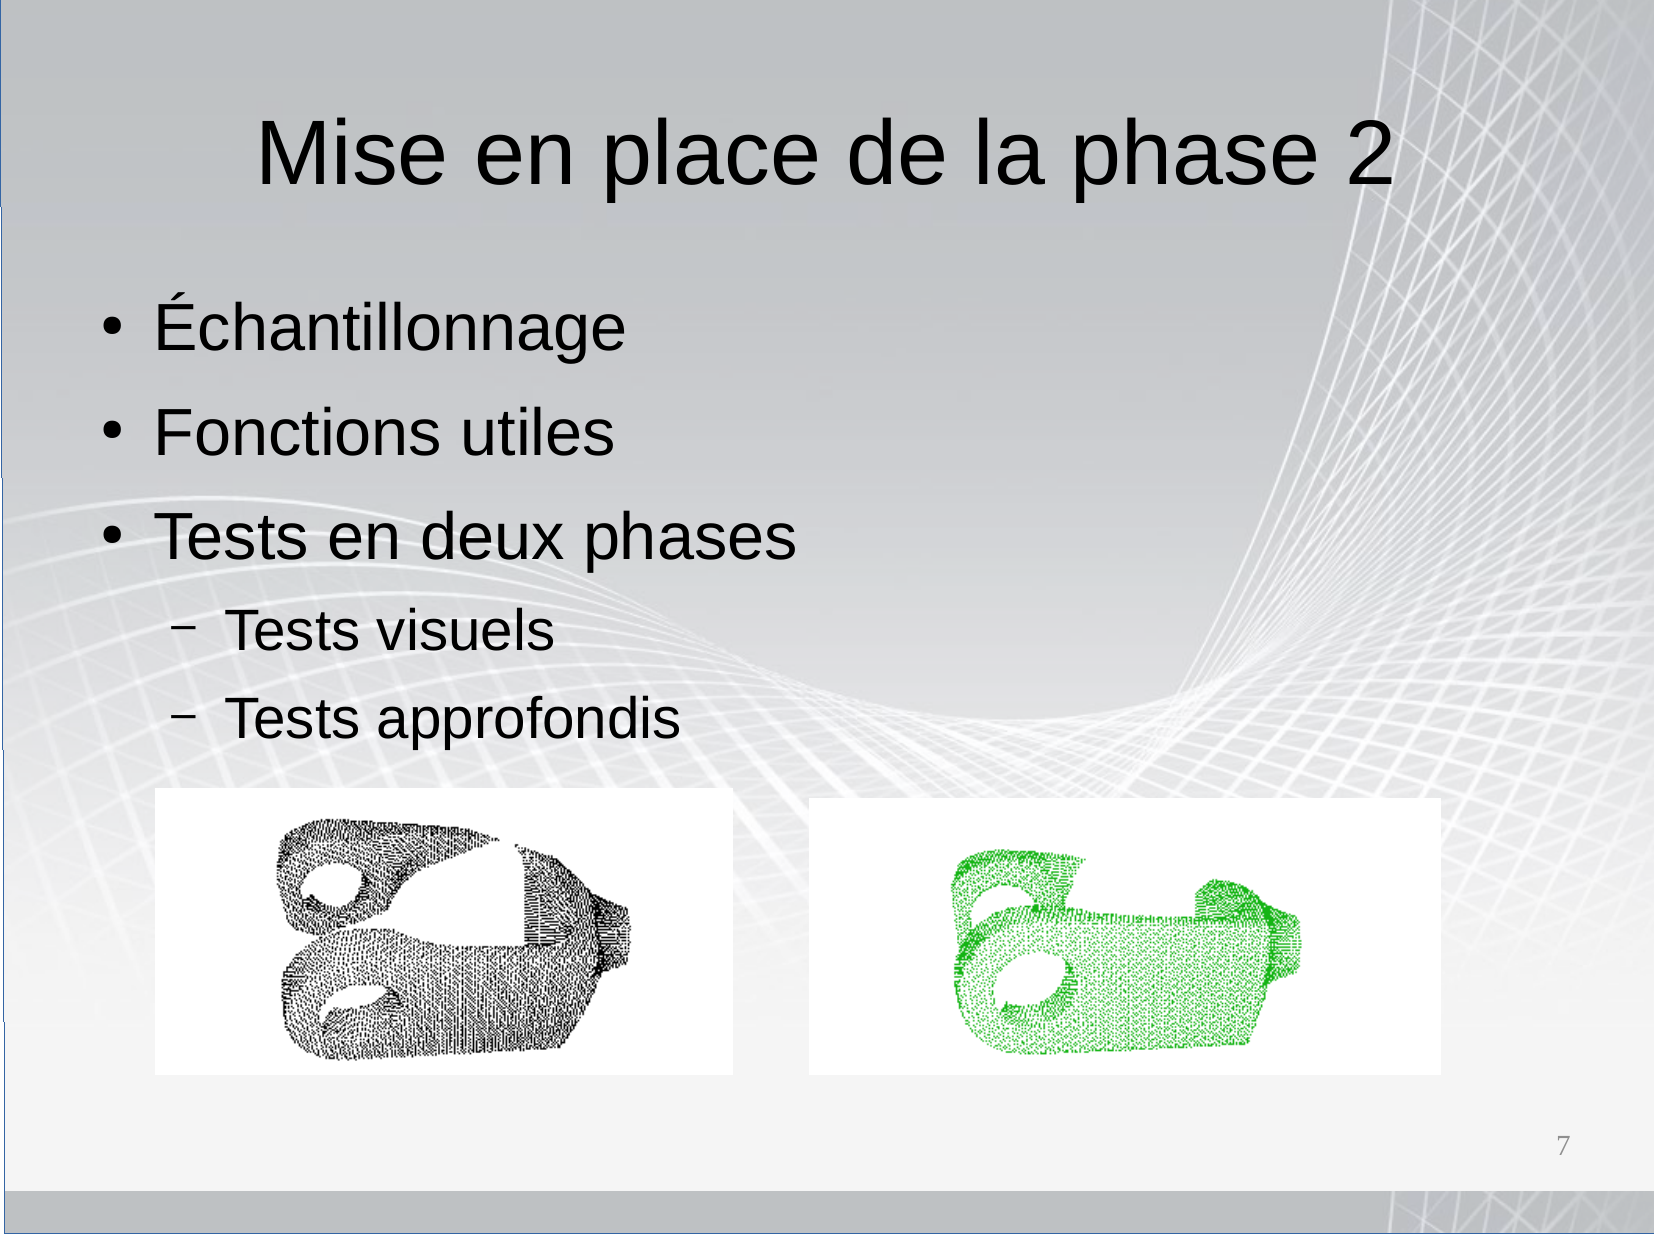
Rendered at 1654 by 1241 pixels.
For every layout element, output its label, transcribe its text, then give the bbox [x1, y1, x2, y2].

title Mise en place de la phase 2 [82, 49, 1571, 257]
list Échantillonnage Fonctions utiles Tests en deux phases Tests visuels Tests approfondis [82, 290, 1571, 1010]
picture [155, 1010, 733, 1075]
picture [809, 1010, 1441, 1075]
text_box [0, 0, 1654, 1234]
